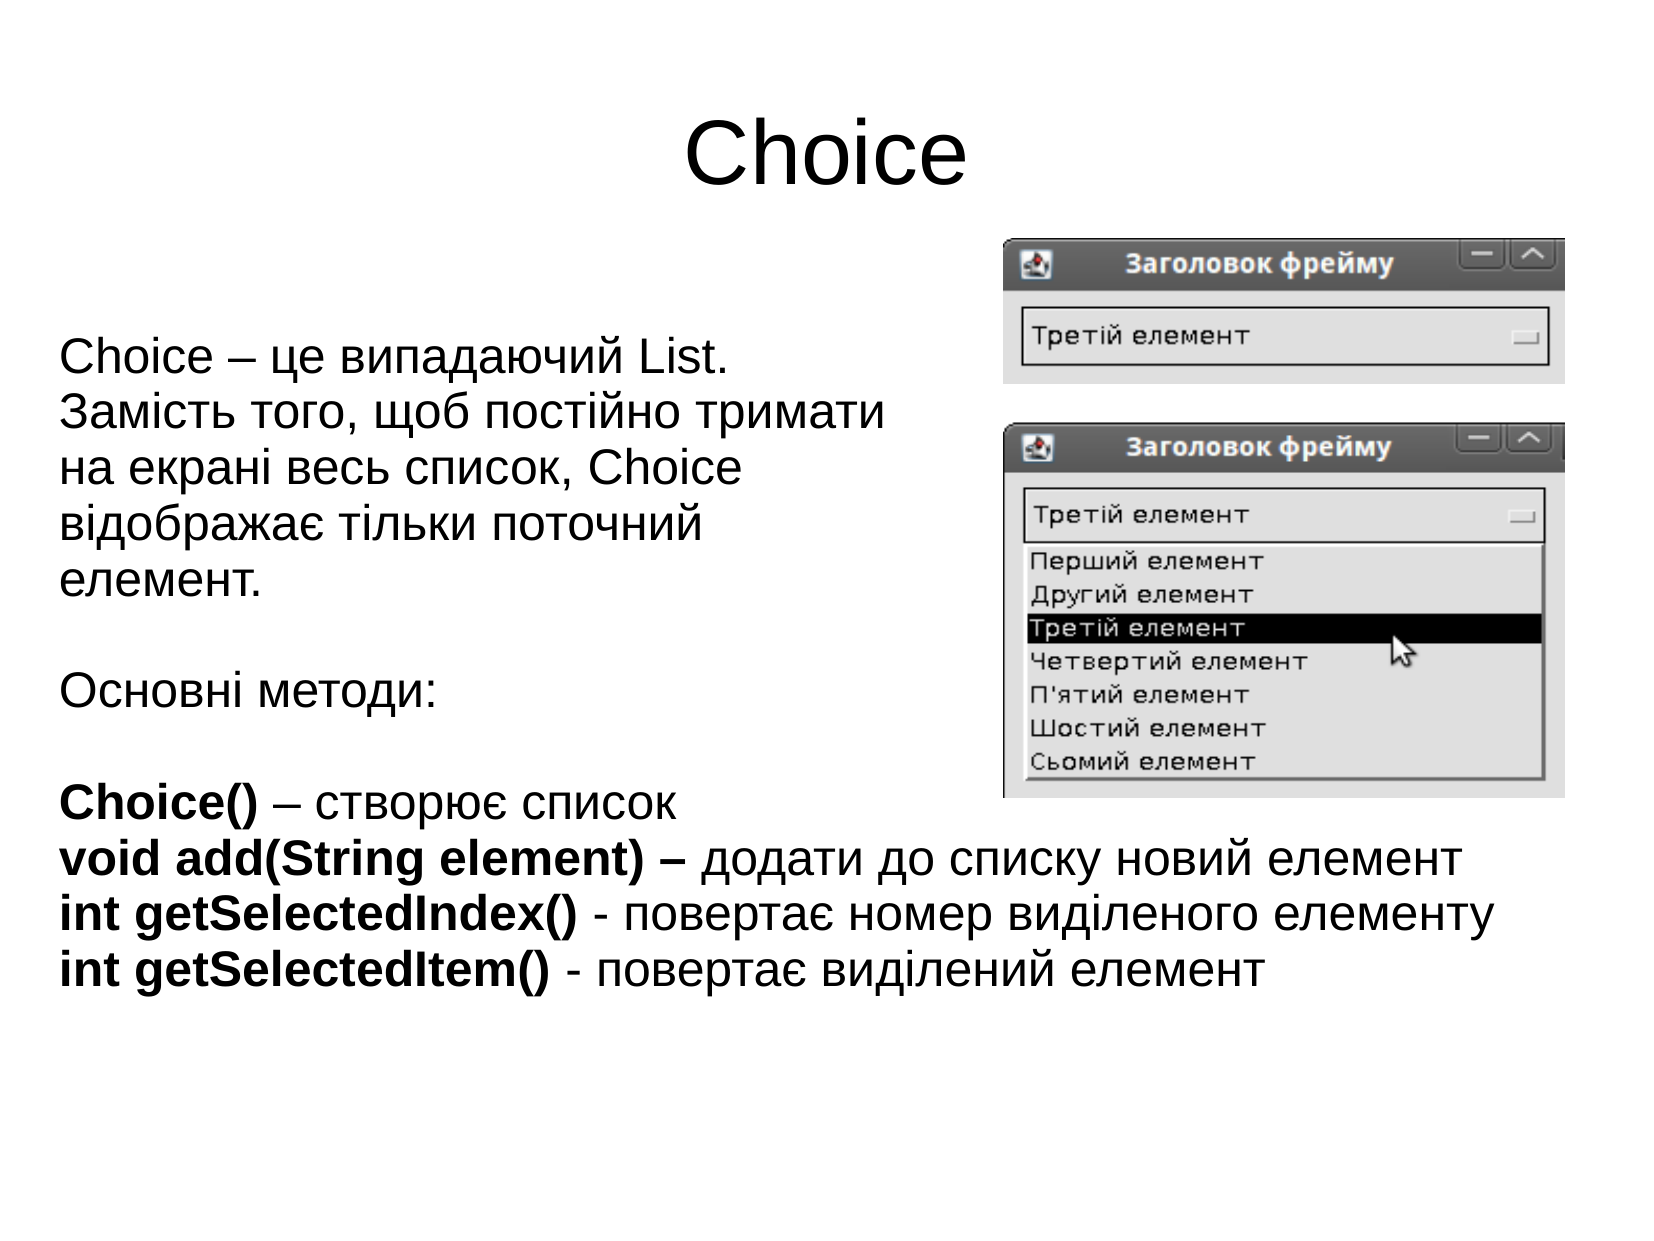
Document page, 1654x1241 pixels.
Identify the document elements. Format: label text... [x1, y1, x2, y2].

title Choice [82, 49, 1571, 257]
subtitle Choice – це випадаючий List. Замість того, щоб постійно тримати на екрані весь список, Choice відображає тільки поточний елемент. Основні методи: Choice() – створює список void add(String element) – додати до списку новий елемент int getSelectedIndex() - повертає номер виділеного елементу int getSelectedItem() - повертає виділений елемент [59, 281, 1548, 1100]
picture [1003, 238, 1565, 384]
picture [1003, 421, 1565, 798]
